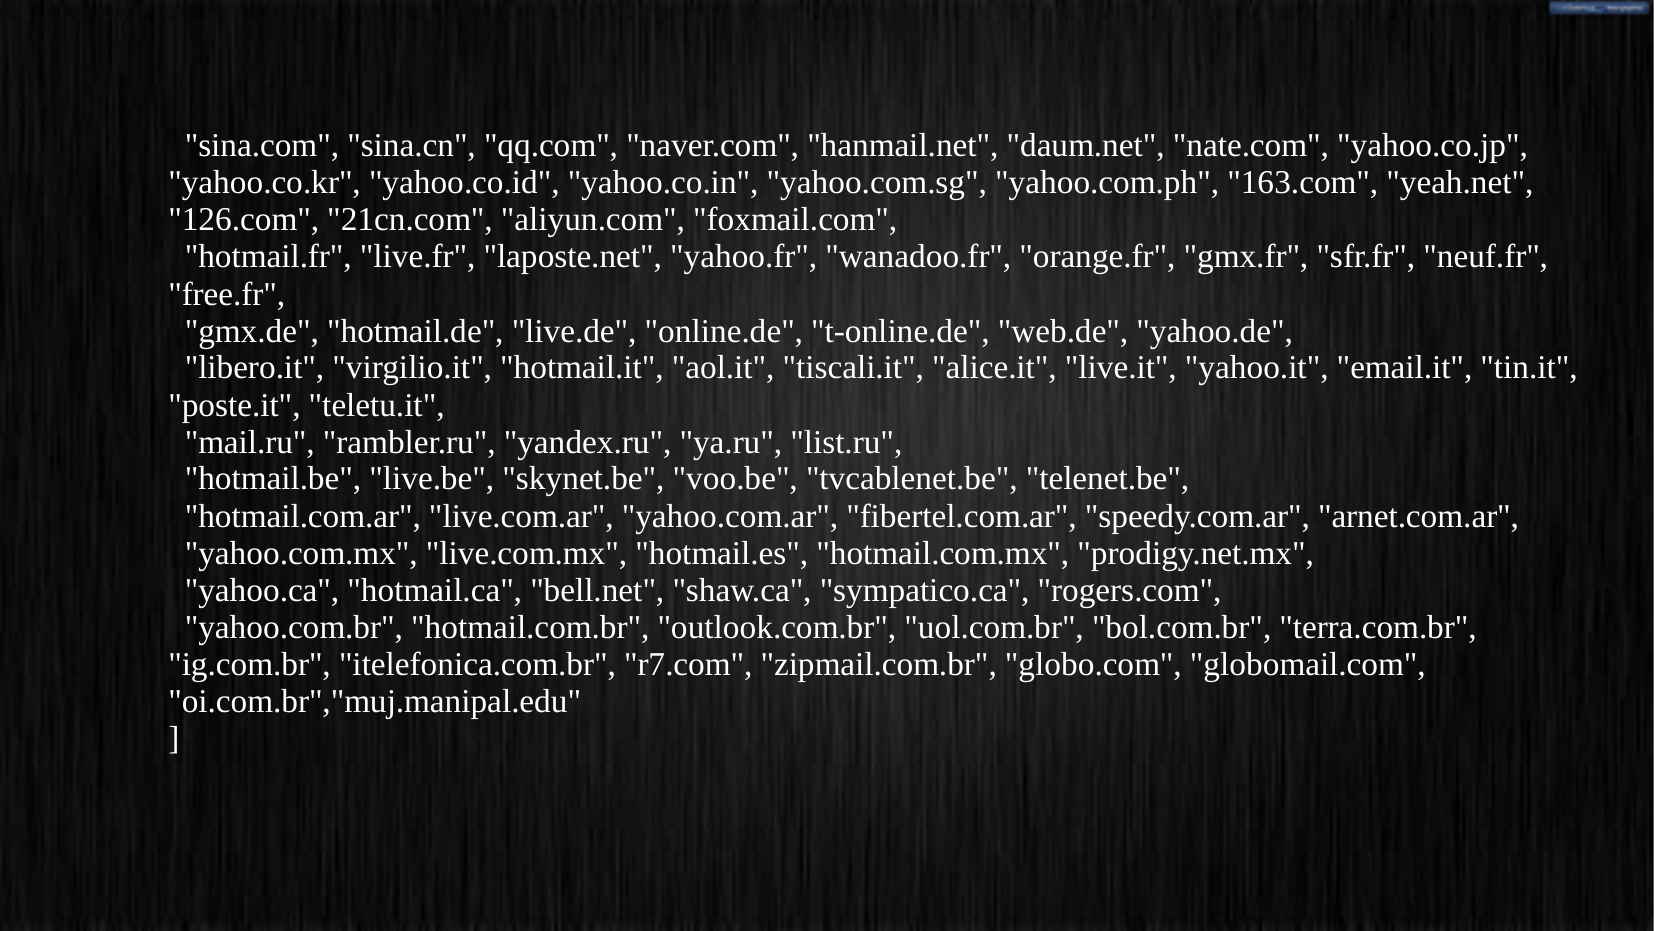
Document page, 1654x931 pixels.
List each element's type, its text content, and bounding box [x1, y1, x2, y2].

picture [0, 0, 1654, 931]
text_box "sina.com", "sina.cn", "qq.com", "naver.com", "hanmail.net", "daum.net", "nate.com", "yahoo.co.jp", "yahoo.co.kr", "yahoo.co.id", "yahoo.co.in", "yahoo.com.sg", "yahoo.com.ph", "163.com", "yeah.net", "126.com", "21cn.com", "aliyun.com", "foxmail.com", "hotmail.fr", "live.fr", "laposte.net", "yahoo.fr", "wanadoo.fr", "orange.fr", "gmx.fr", "sfr.fr", "neuf.fr", "free.fr", "gmx.de", "hotmail.de", "live.de", "online.de", "t-online.de", "web.de", "yahoo.de", "libero.it", "virgilio.it", "hotmail.it", "aol.it", "tiscali.it", "alice.it", "live.it", "yahoo.it", "email.it", "tin.it", "poste.it", "teletu.it", "mail.ru", "rambler.ru", "yandex.ru", "ya.ru", "list.ru", "hotmail.be", "live.be", "skynet.be", "voo.be", "tvcablenet.be", "telenet.be", "hotmail.com.ar", "live.com.ar", "yahoo.com.ar", "fibertel.com.ar", "speedy.com.ar", "arnet.com.ar", "yahoo.com.mx", "live.com.mx", "hotmail.es", "hotmail.com.mx", "prodigy.net.mx", "yahoo.ca", "hotmail.ca", "bell.net", "shaw.ca", "sympatico.ca", "rogers.com", "yahoo.com.br", "hotmail.com.br", "outlook.com.br", "uol.com.br", "bol.com.br", "terra.com.br", "ig.com.br", "itelefonica.com.br", "r7.com", "zipmail.com.br", "globo.com", "globomail.com", "oi.com.br","muj.manipal.edu" ] [153, 82, 1630, 802]
